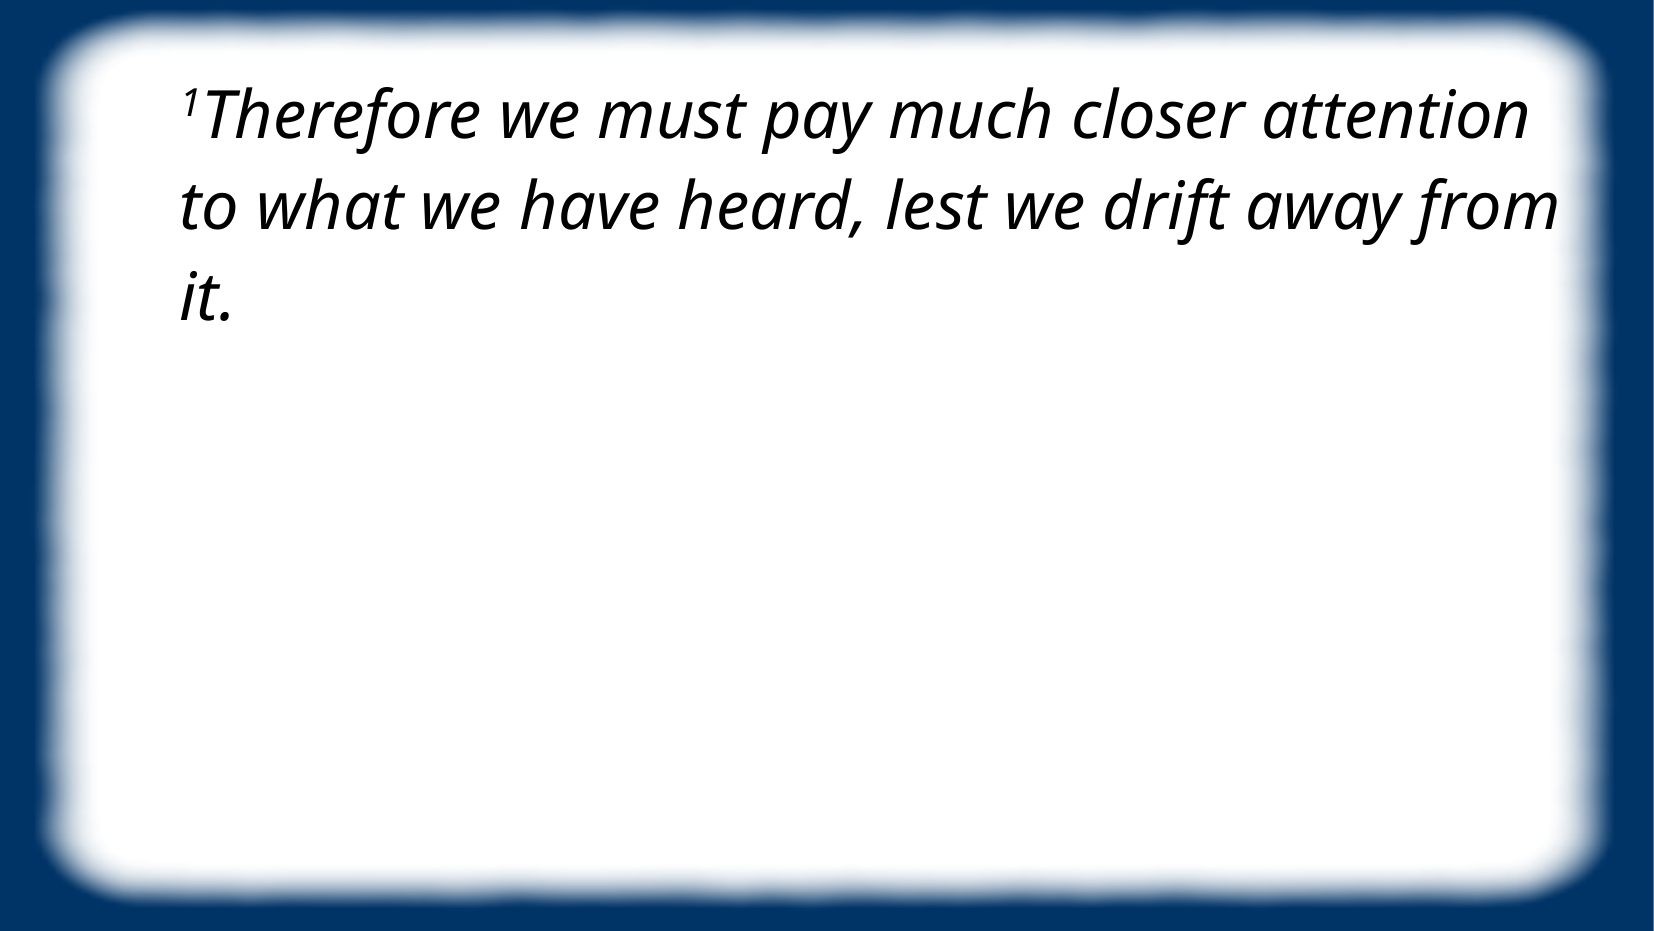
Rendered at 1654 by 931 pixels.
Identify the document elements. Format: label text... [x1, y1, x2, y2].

picture [0, 0, 1654, 931]
text_box 1Therefore we must pay much closer attention to what we have heard, lest we drift away from it. [165, 60, 1606, 342]
